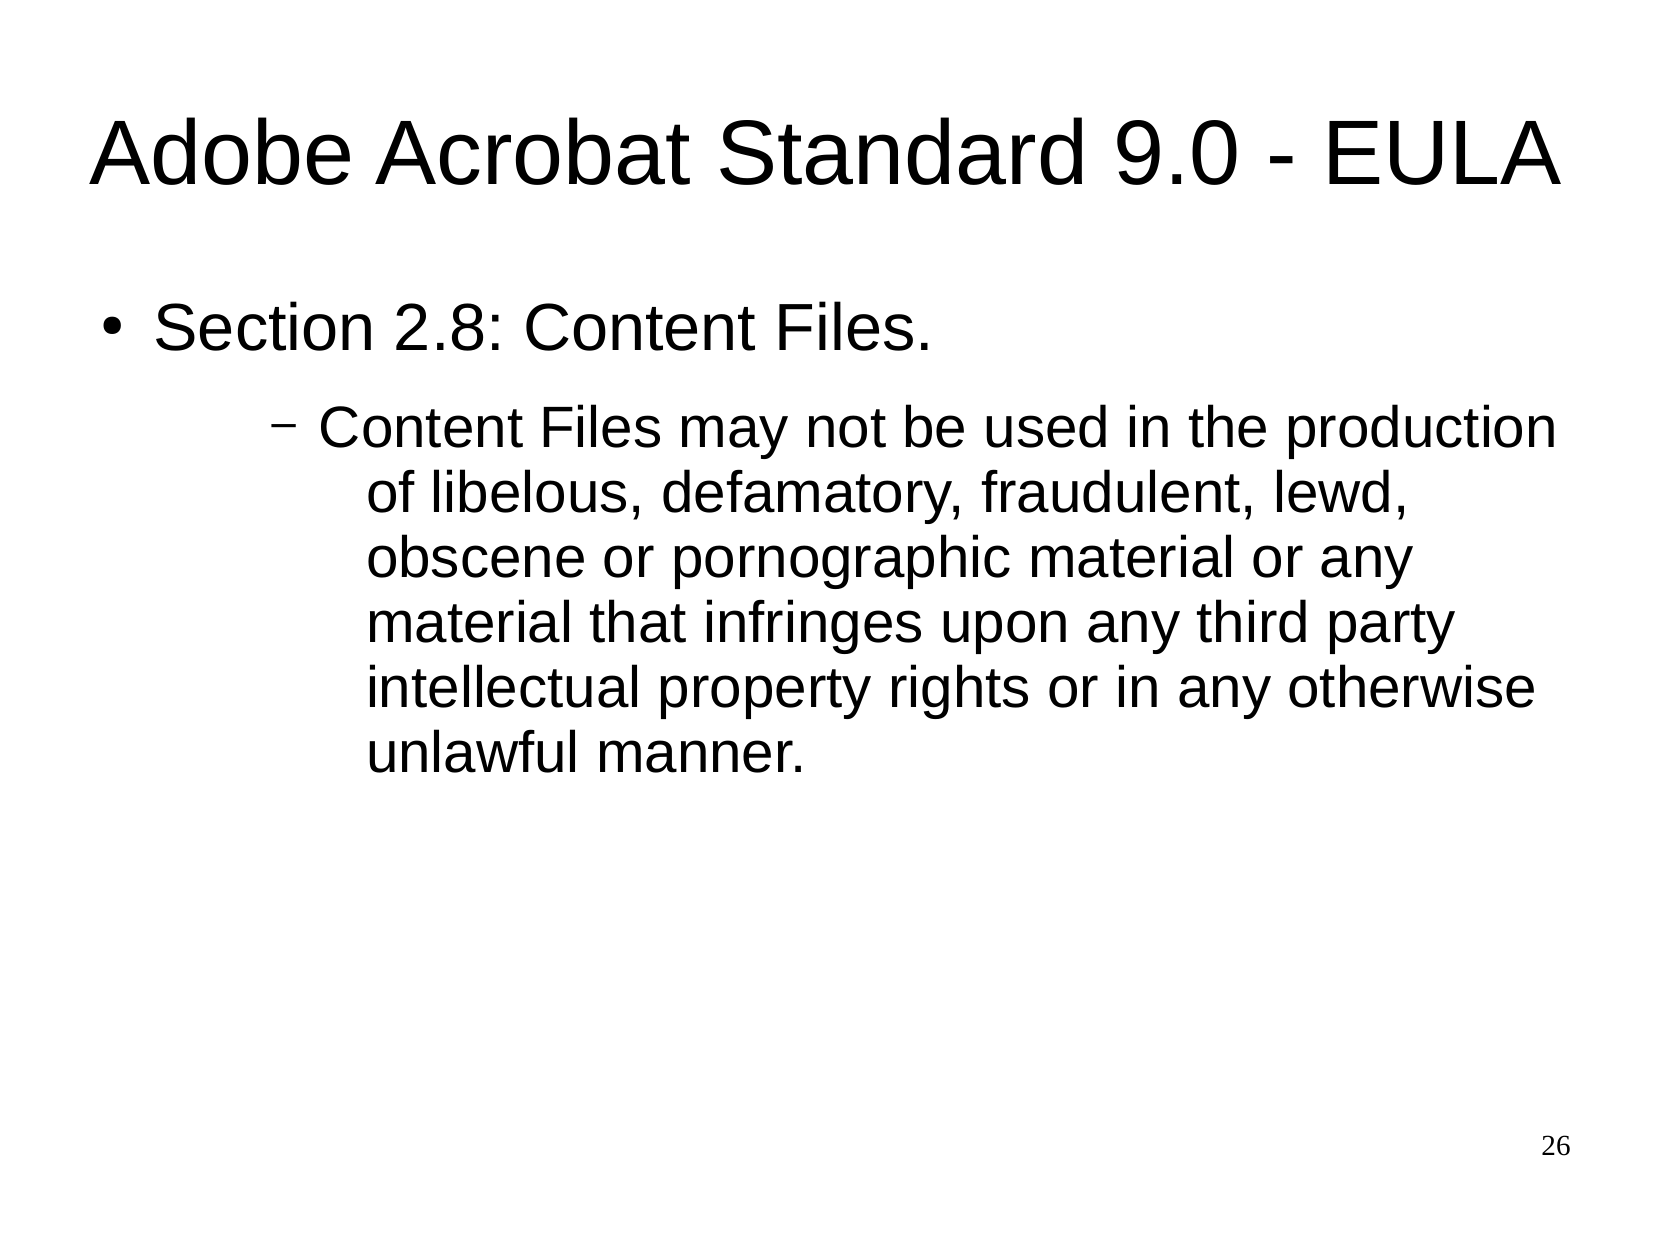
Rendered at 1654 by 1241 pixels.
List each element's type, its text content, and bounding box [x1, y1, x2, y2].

title Adobe Acrobat Standard 9.0 - EULA [82, 49, 1571, 257]
list Section 2.8: Content Files. Content Files may not be used in the production of libelous, defamatory, fraudulent, lewd, obscene or pornographic material or any material that infringes upon any third party intellectual property rights or in any otherwise unlawful manner. [82, 290, 1571, 1094]
